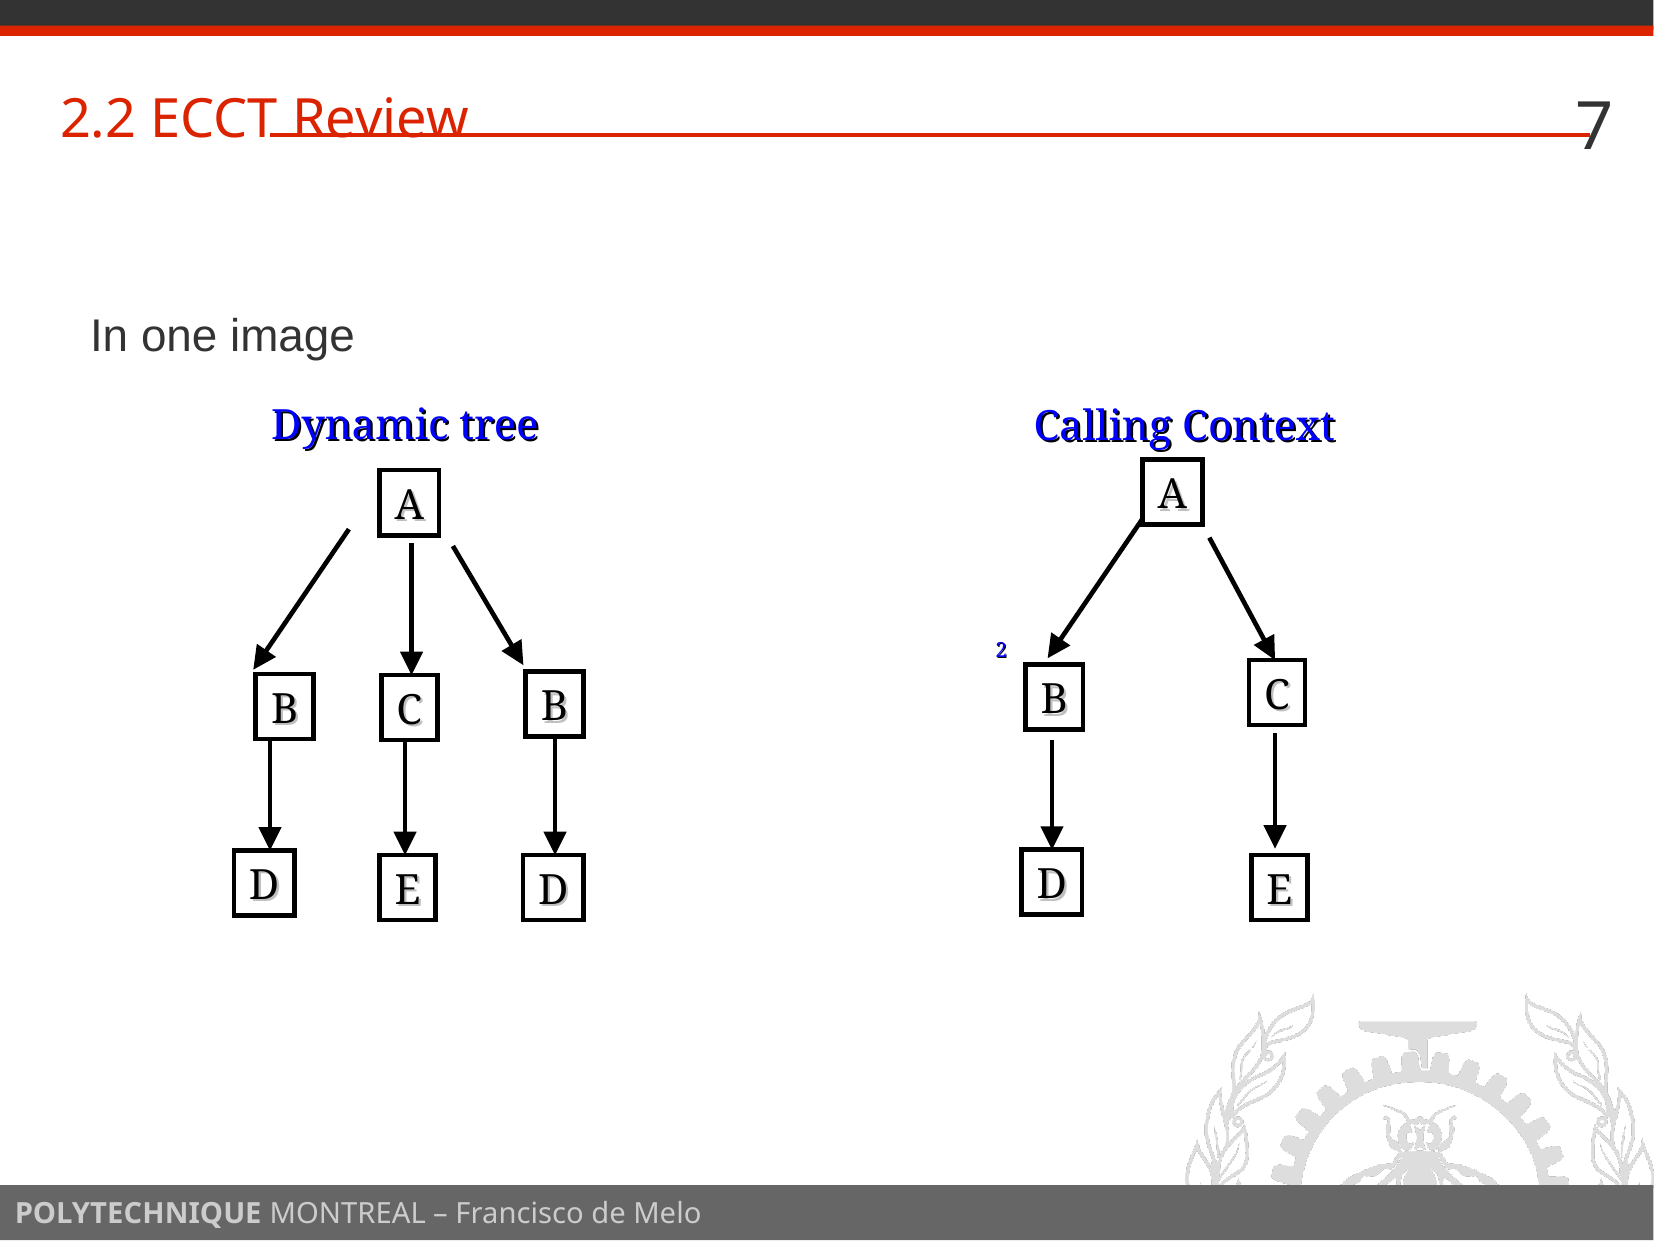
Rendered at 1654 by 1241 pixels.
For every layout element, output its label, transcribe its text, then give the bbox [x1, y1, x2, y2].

text_box D [522, 855, 584, 921]
text_box Dynamic tree [255, 421, 554, 456]
text_box 2.2 ECCT Review [60, 15, 1456, 181]
text_box 2 [980, 629, 1022, 670]
picture [1185, 968, 1654, 1185]
text_box A [1142, 459, 1203, 525]
text_box E [379, 855, 436, 921]
text_box B [525, 671, 584, 737]
text_box 7 [1575, 30, 1654, 173]
text_box E [1251, 855, 1308, 921]
text_box B [1025, 664, 1083, 730]
text_box C [1249, 660, 1306, 726]
text_box In one image [90, 224, 1486, 421]
text_box POLYTECHNIQUE MONTREAL – Francisco de Melo [0, 1185, 1654, 1241]
text_box A [379, 470, 440, 536]
text_box [0, 0, 1654, 36]
text_box Calling Context [1018, 421, 1351, 457]
text_box D [1021, 849, 1083, 915]
text_box D [233, 850, 295, 916]
text_box B [255, 673, 314, 740]
text_box C [381, 675, 438, 741]
